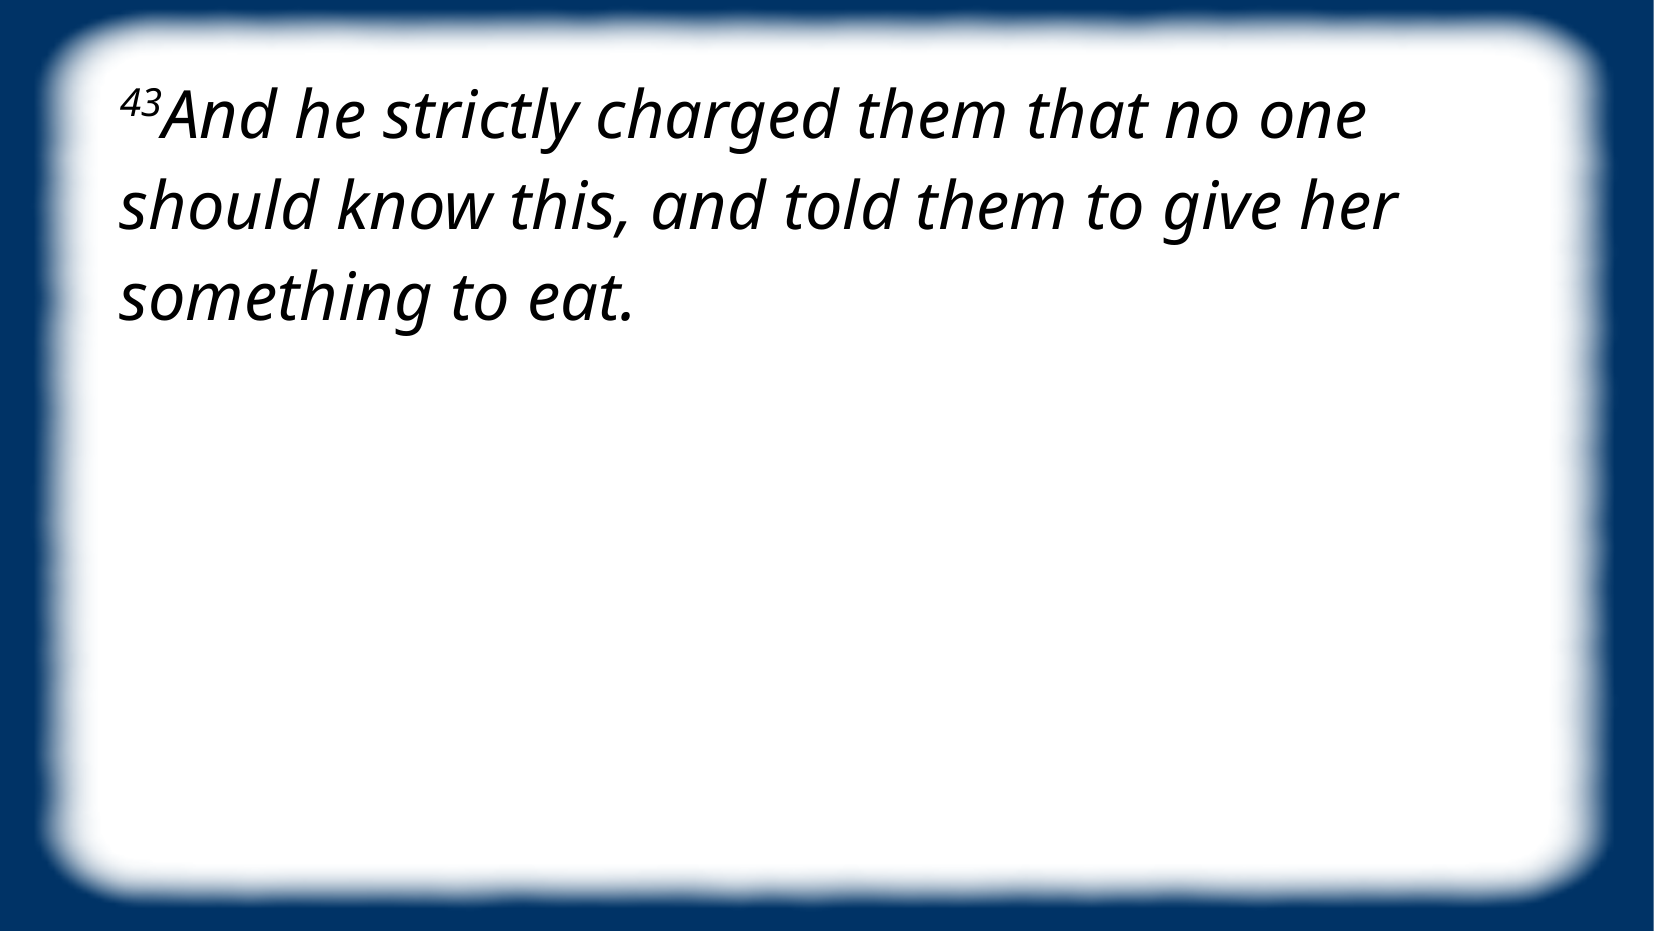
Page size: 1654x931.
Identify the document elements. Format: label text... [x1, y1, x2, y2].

picture [0, 0, 1654, 931]
text_box 43And he strictly charged them that no one should know this, and told them to give her something to eat. [105, 60, 1546, 342]
